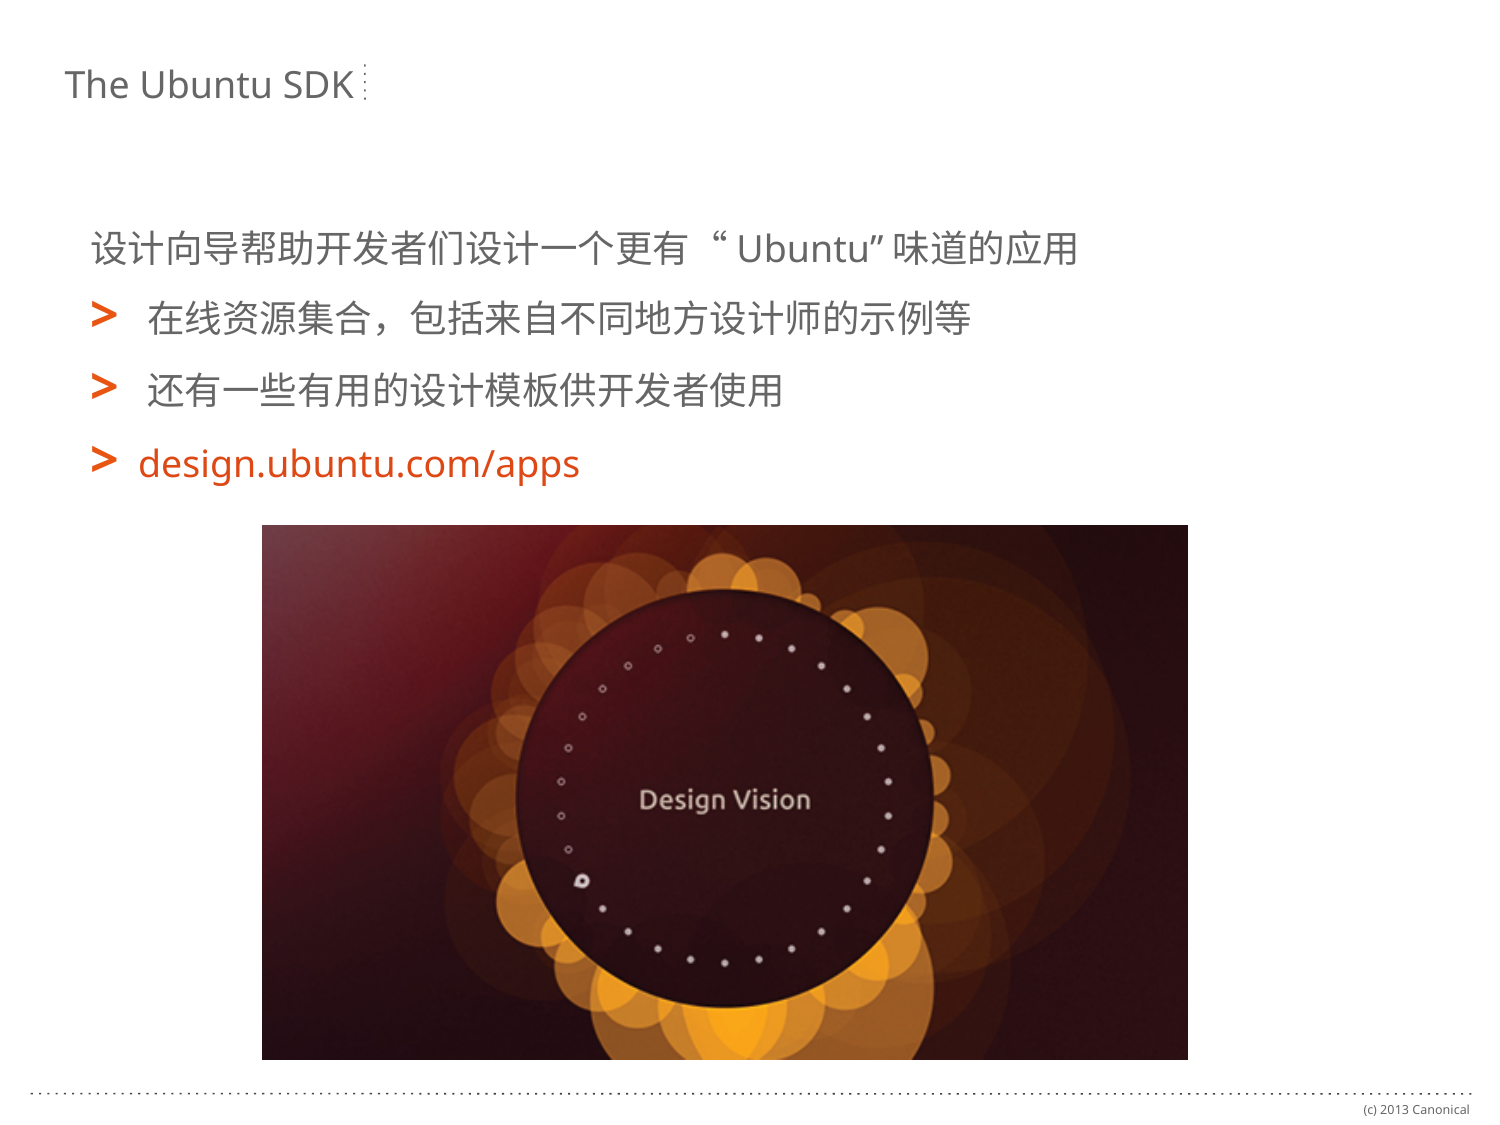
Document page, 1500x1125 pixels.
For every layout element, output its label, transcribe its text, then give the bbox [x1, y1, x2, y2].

text_box (c) 2013 Canonical [19, 1099, 1485, 1119]
title The Ubuntu SDK [49, 53, 503, 114]
picture [262, 525, 1188, 1060]
list 设计向导帮助开发者们设计一个更有“Ubuntu”味道的应用 > 在线资源集合，包括来自不同地方设计师的示例等 > 还有一些有用的设计模板供开发者使用 > design.ubuntu.com/apps [75, 209, 1425, 1078]
